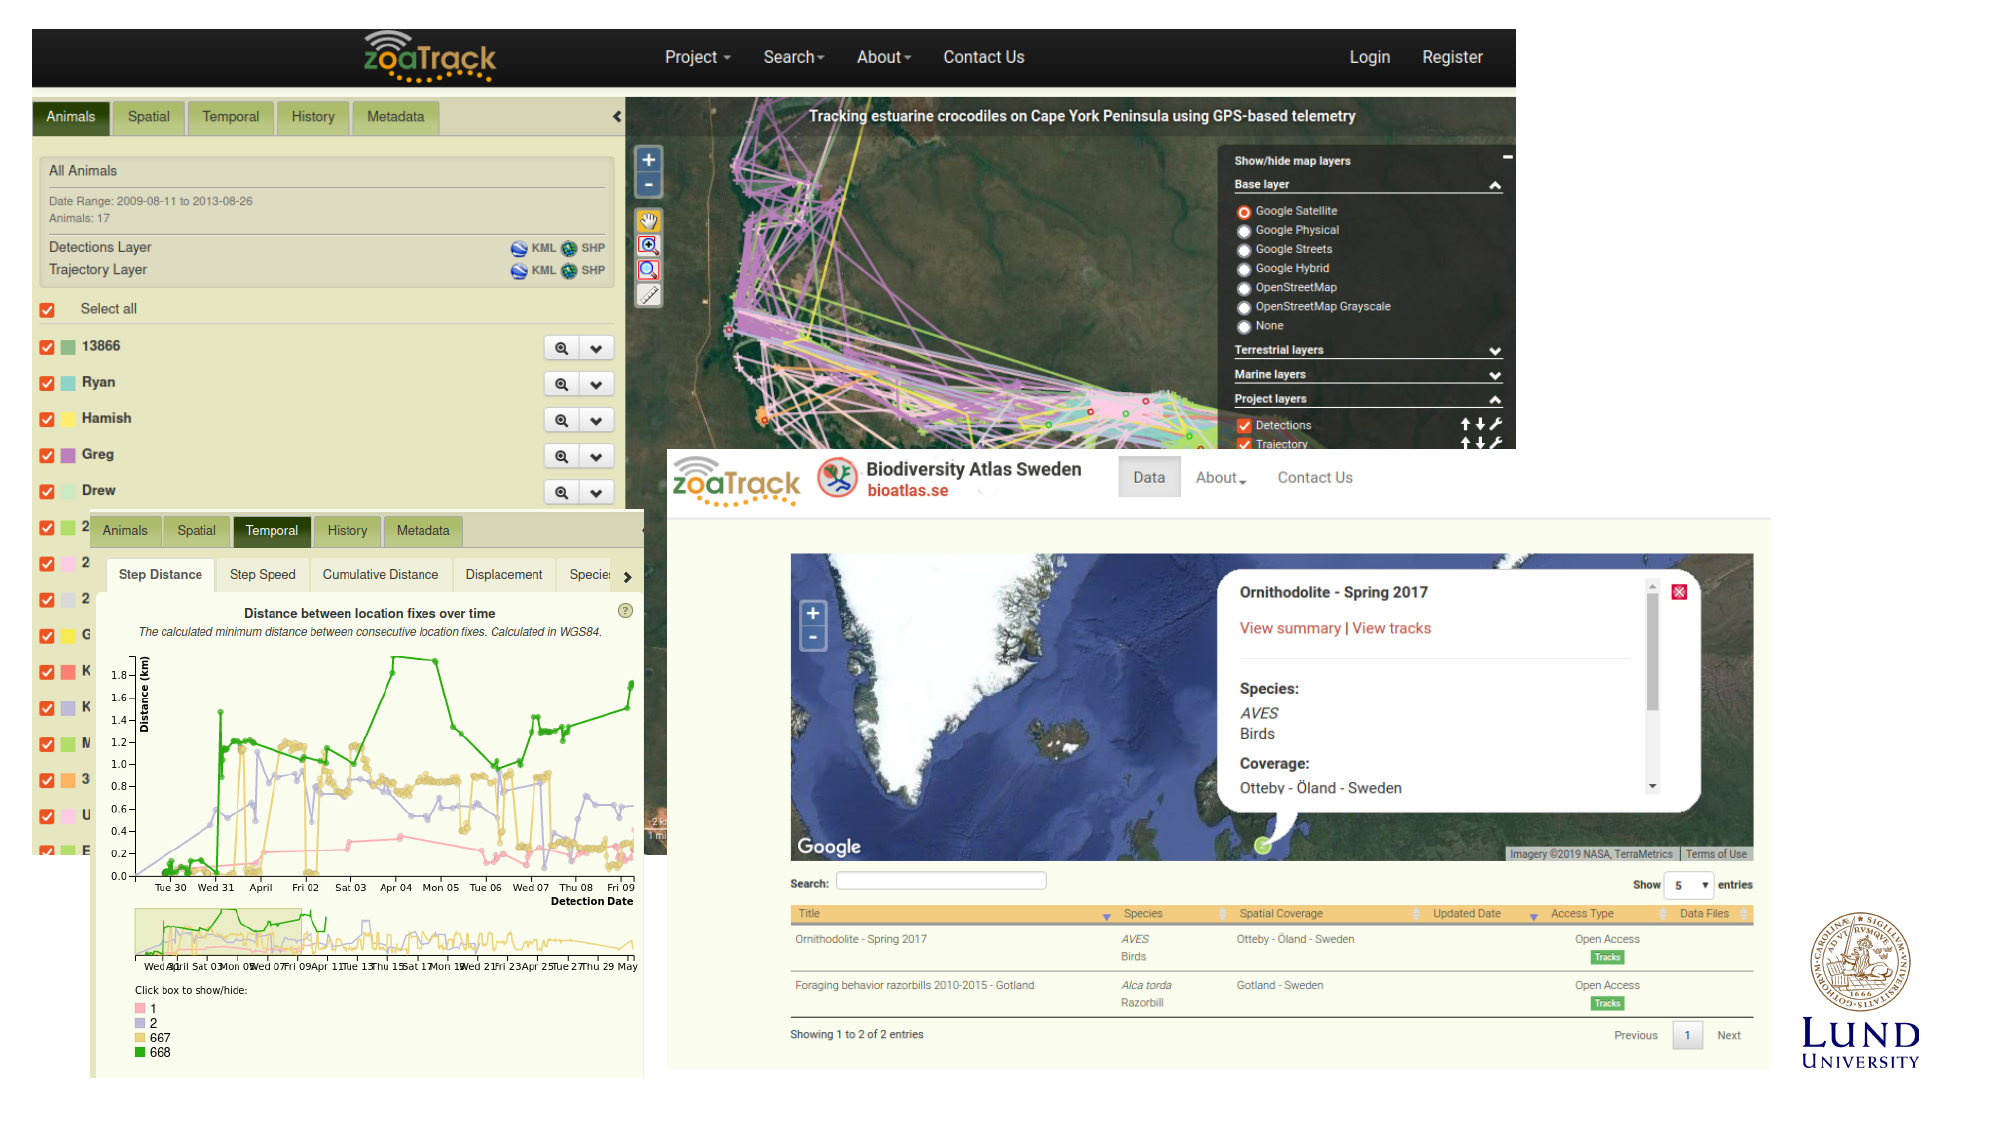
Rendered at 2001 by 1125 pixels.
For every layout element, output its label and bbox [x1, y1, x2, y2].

picture [32, 29, 1771, 1078]
